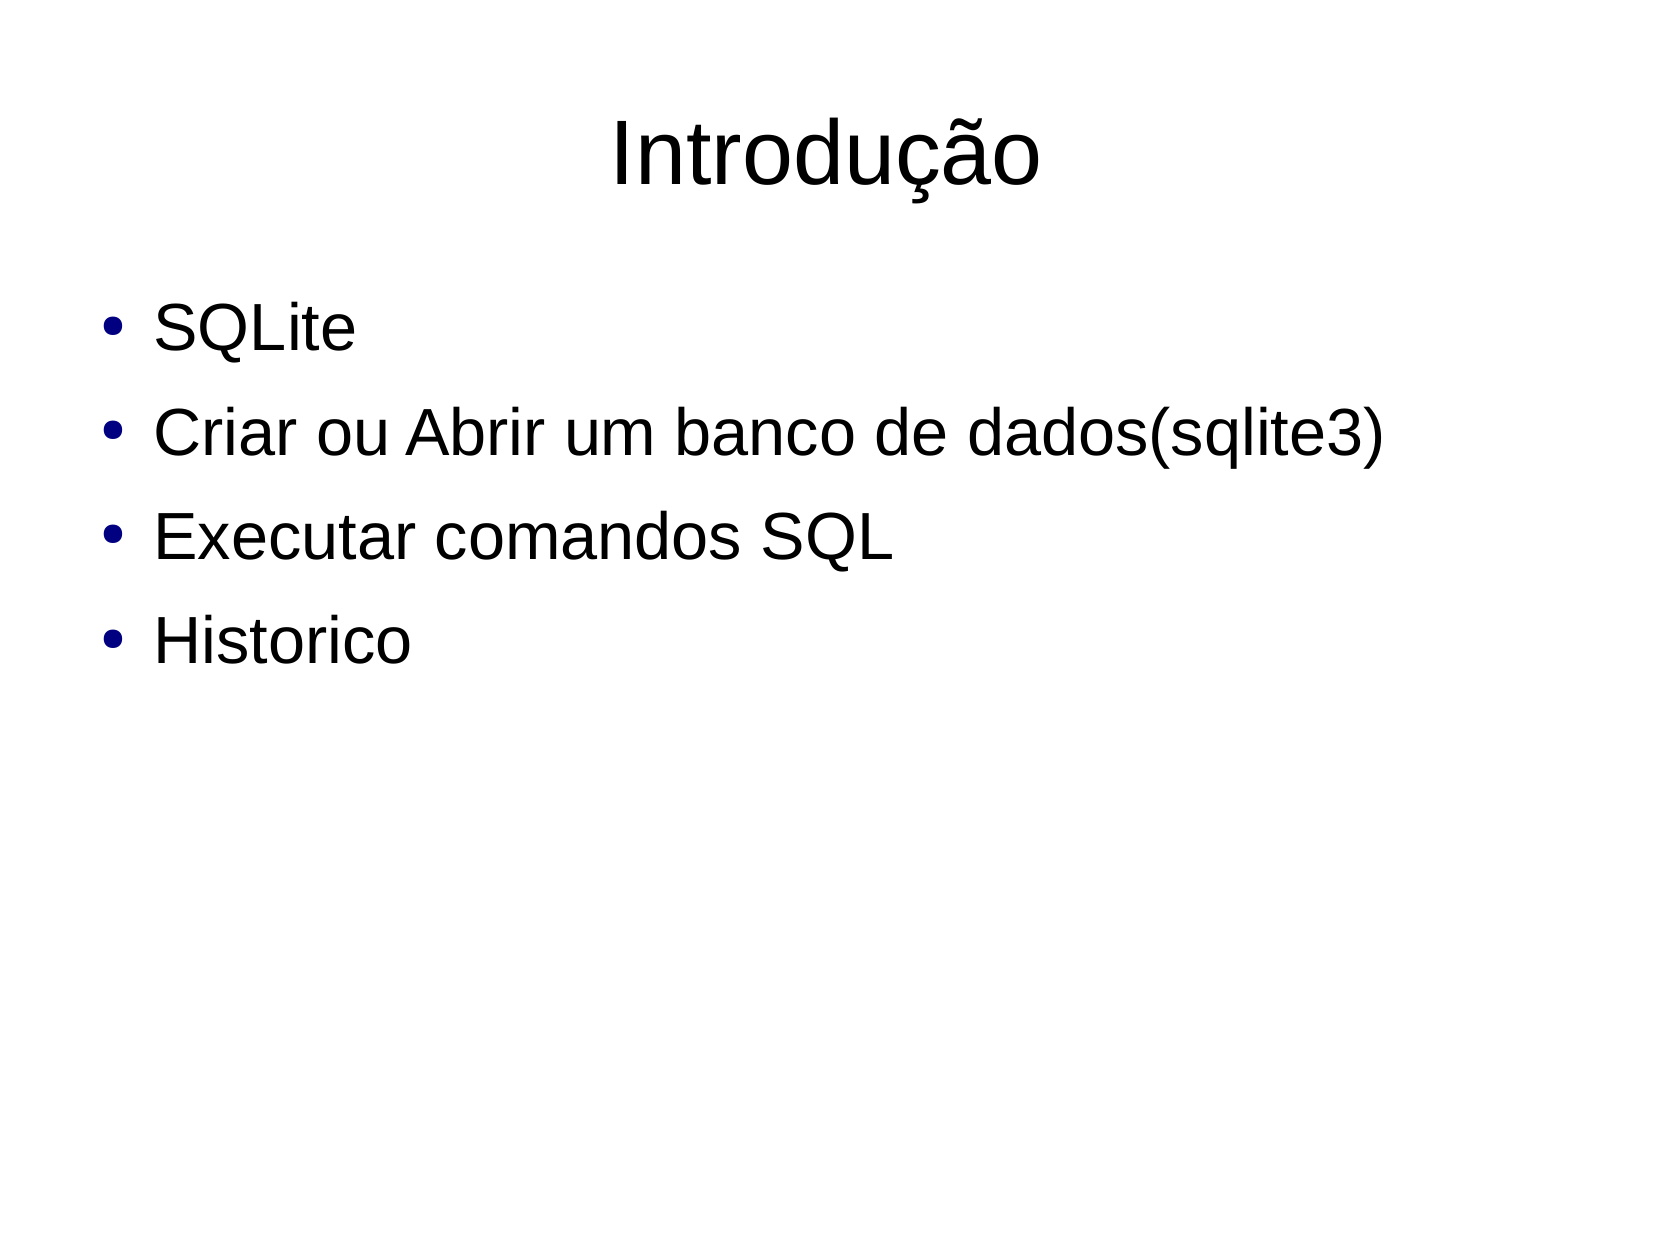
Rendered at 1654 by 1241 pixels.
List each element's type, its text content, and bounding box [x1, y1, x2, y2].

title Introdução [82, 49, 1571, 257]
list SQLite Criar ou Abrir um banco de dados(sqlite3) Executar comandos SQL Historico [82, 290, 1538, 1010]
